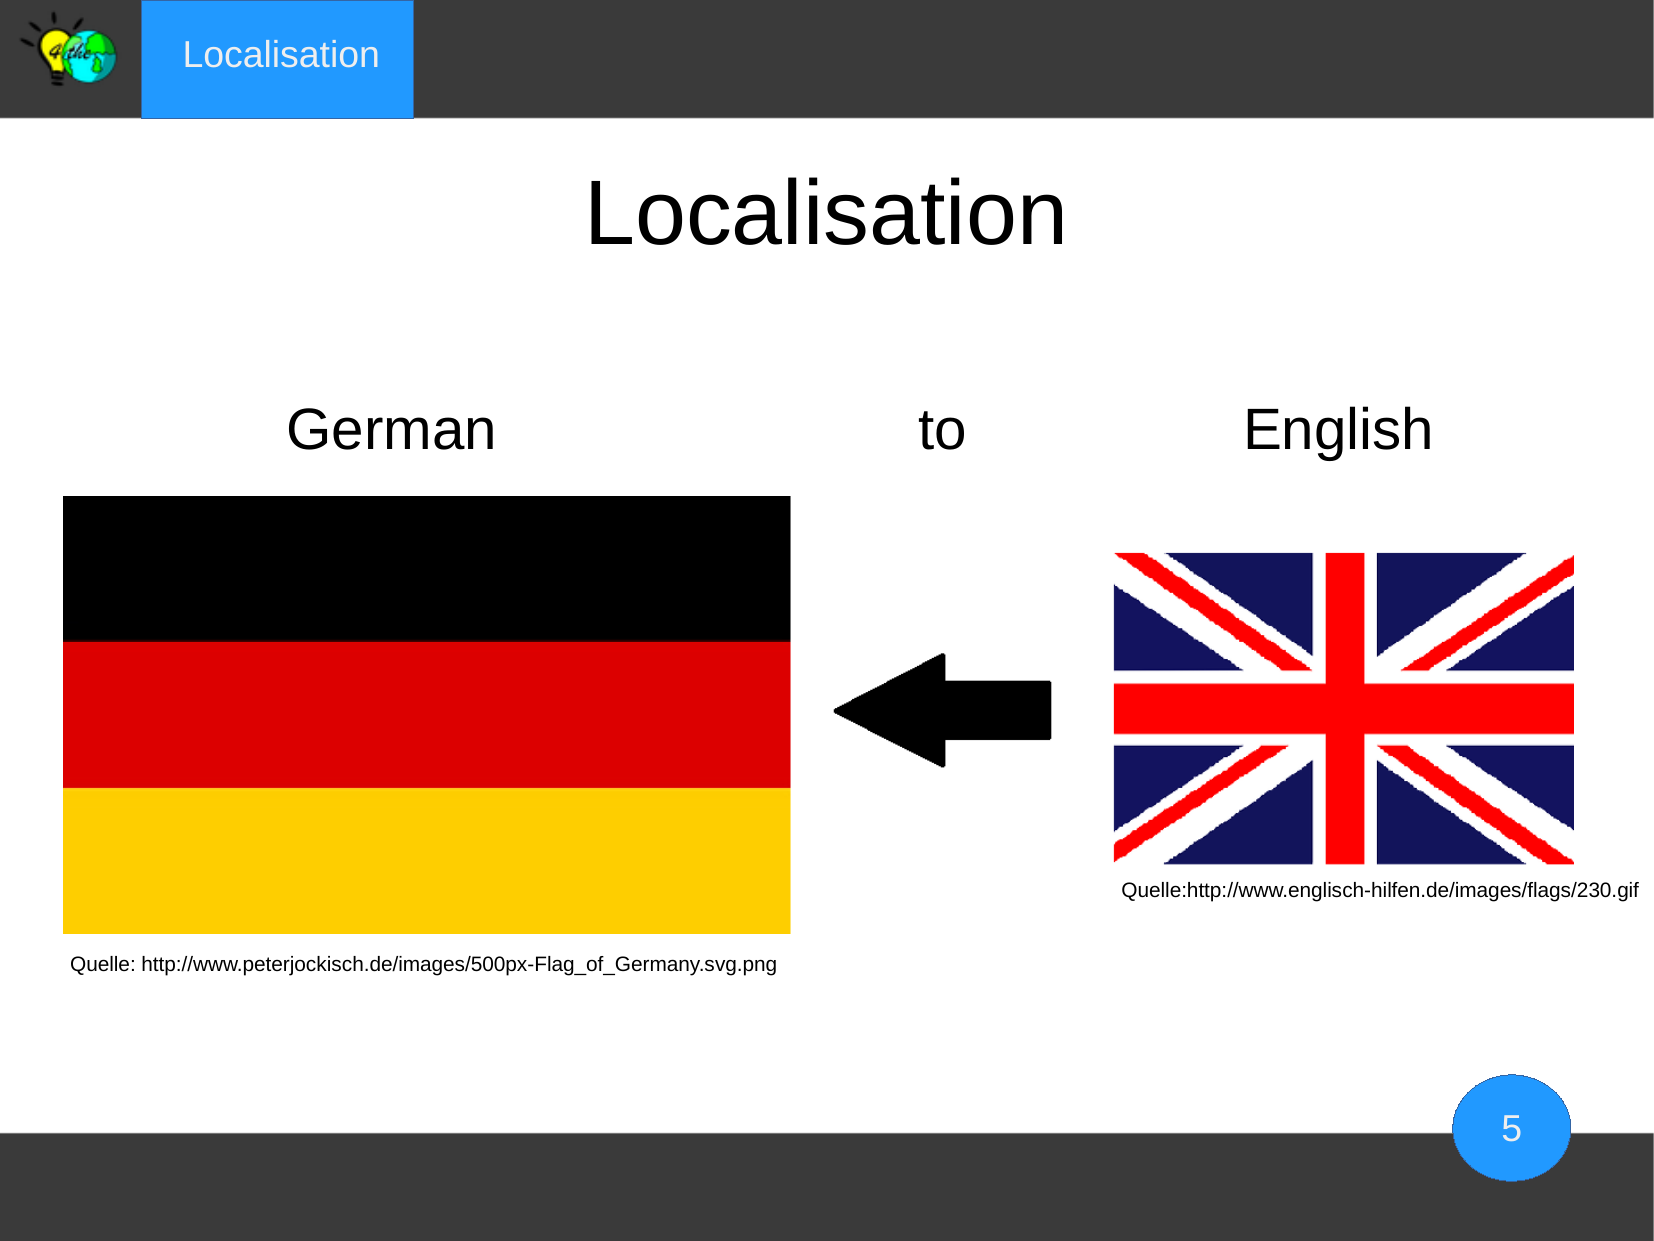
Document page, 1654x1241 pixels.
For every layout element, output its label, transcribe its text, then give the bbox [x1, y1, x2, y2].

text_box Quelle:http://www.englisch-hilfen.de/images/flags/230.gif [1106, 871, 1654, 934]
picture [0, 0, 1654, 1241]
title Localisation [82, 129, 1571, 296]
text_box [141, 0, 414, 119]
text_box Quelle: http://www.peterjockisch.de/images/500px-Flag_of_Germany.svg.png [55, 944, 875, 1053]
text_box Localisation [167, 25, 395, 83]
text_box German to English [271, 389, 1583, 535]
